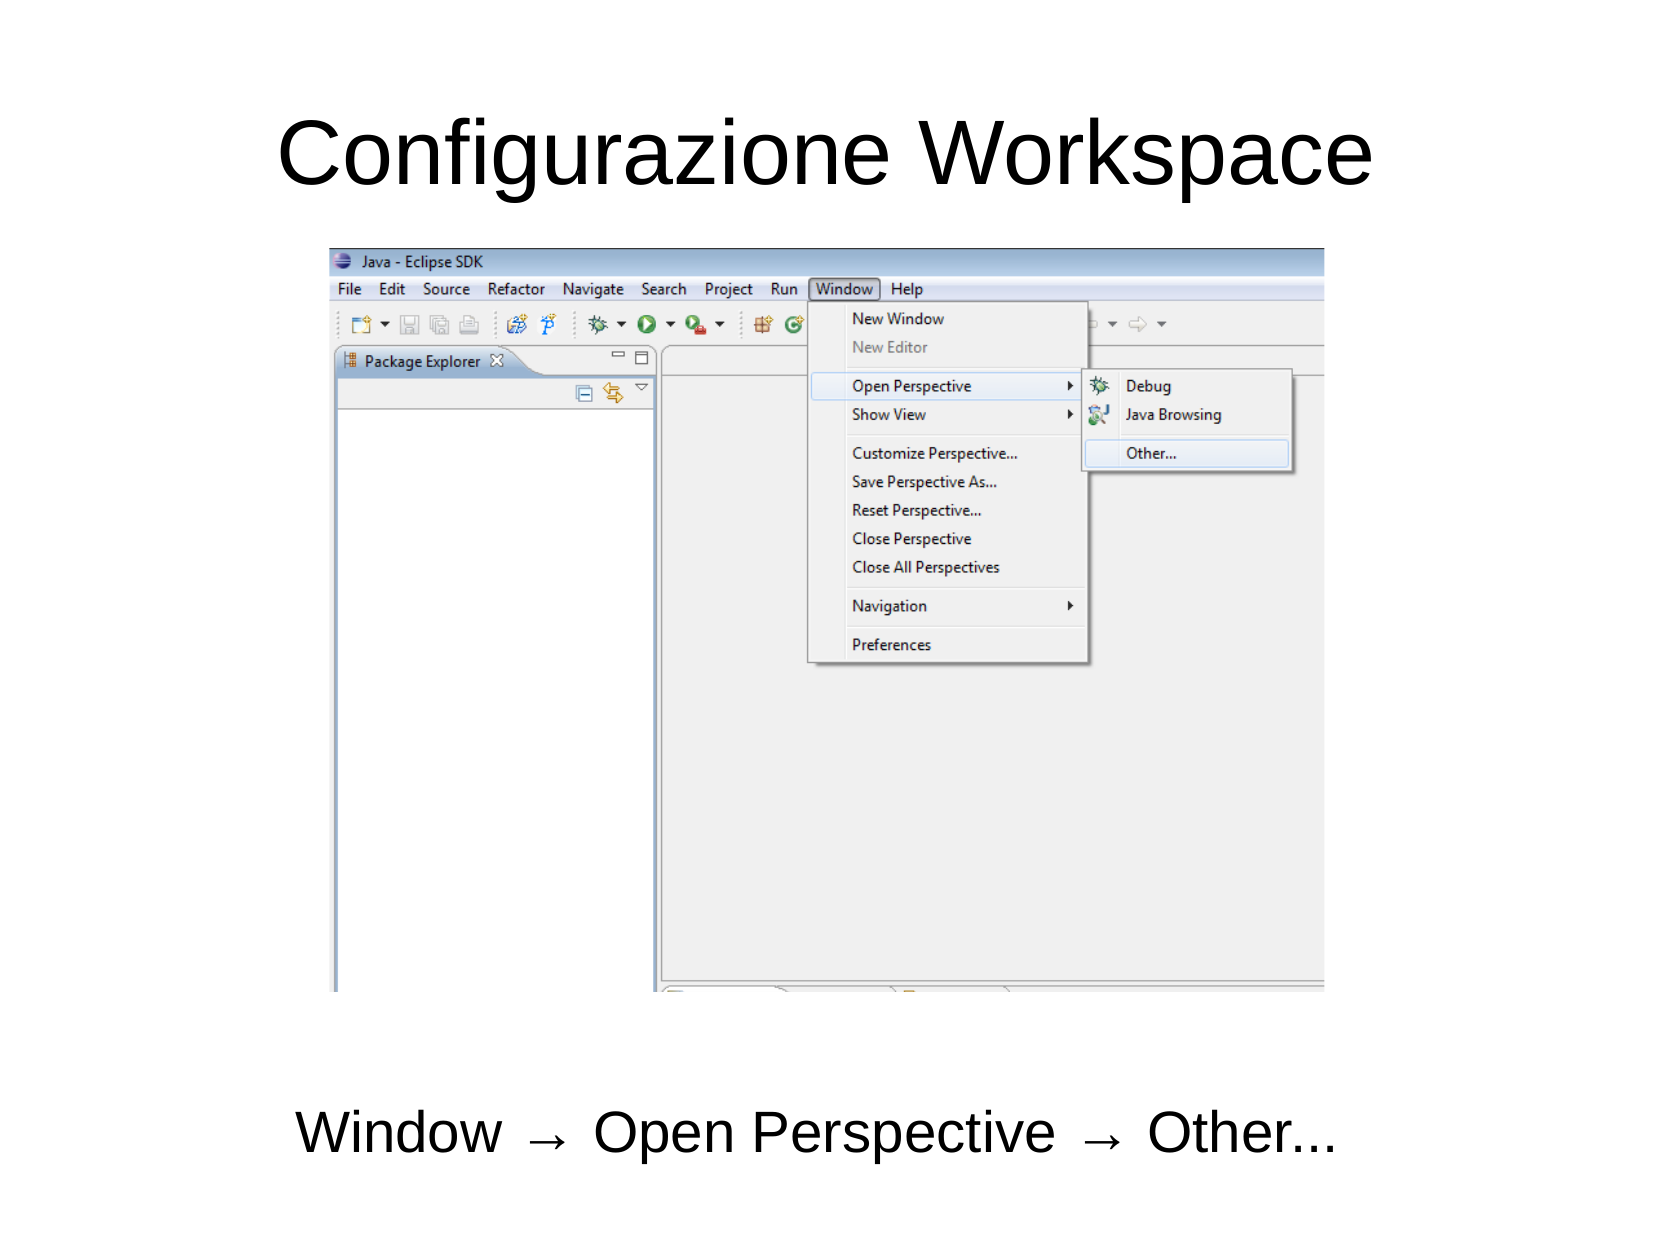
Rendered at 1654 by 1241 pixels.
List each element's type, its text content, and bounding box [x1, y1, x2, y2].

picture [329, 248, 1325, 992]
title Configurazione Workspace [82, 49, 1571, 257]
text_box Window → Open Perspective → Other... [280, 1092, 1374, 1182]
